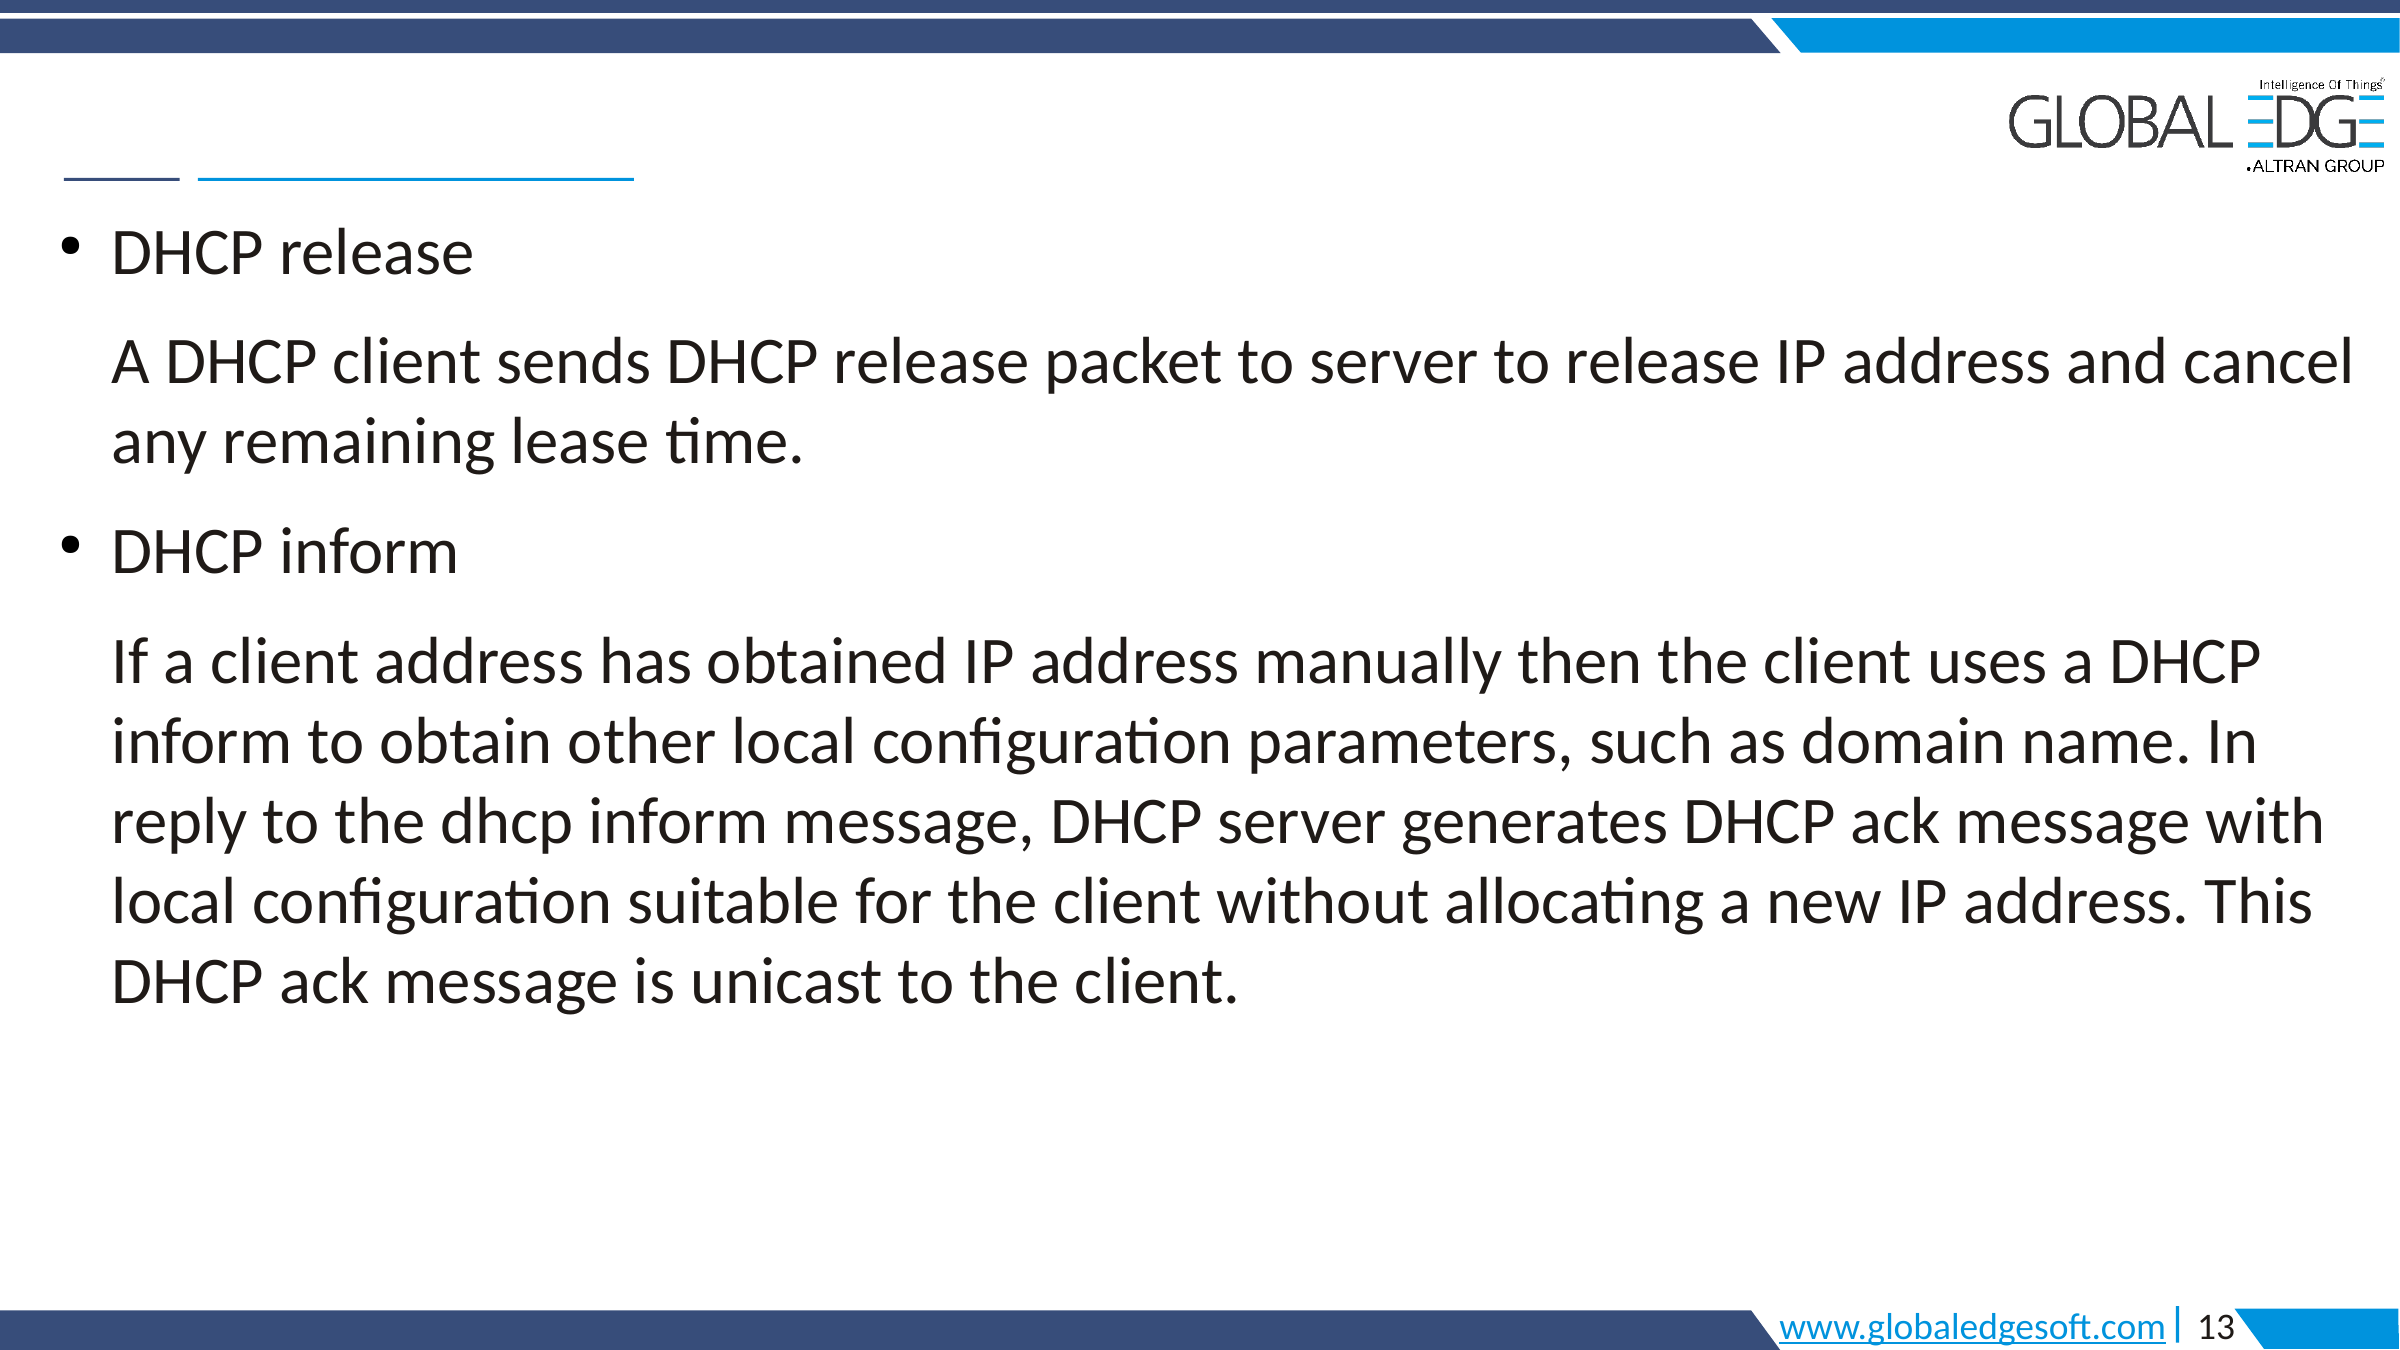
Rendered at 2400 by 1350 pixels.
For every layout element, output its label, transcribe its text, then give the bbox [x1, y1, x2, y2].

picture [2001, 67, 2392, 182]
list DHCP release A DHCP client sends DHCP release packet to server to release IP address and cancel any remaining lease time. DHCP inform If a client address has obtained IP address manually then the client uses a DHCP inform to obtain other local configuration parameters, such as domain name. In reply to the dhcp inform message, DHCP server generates DHCP ack message with local configuration suitable for the client without allocating a new IP address. This DHCP ack message is unicast to the client. [40, 207, 2358, 1288]
